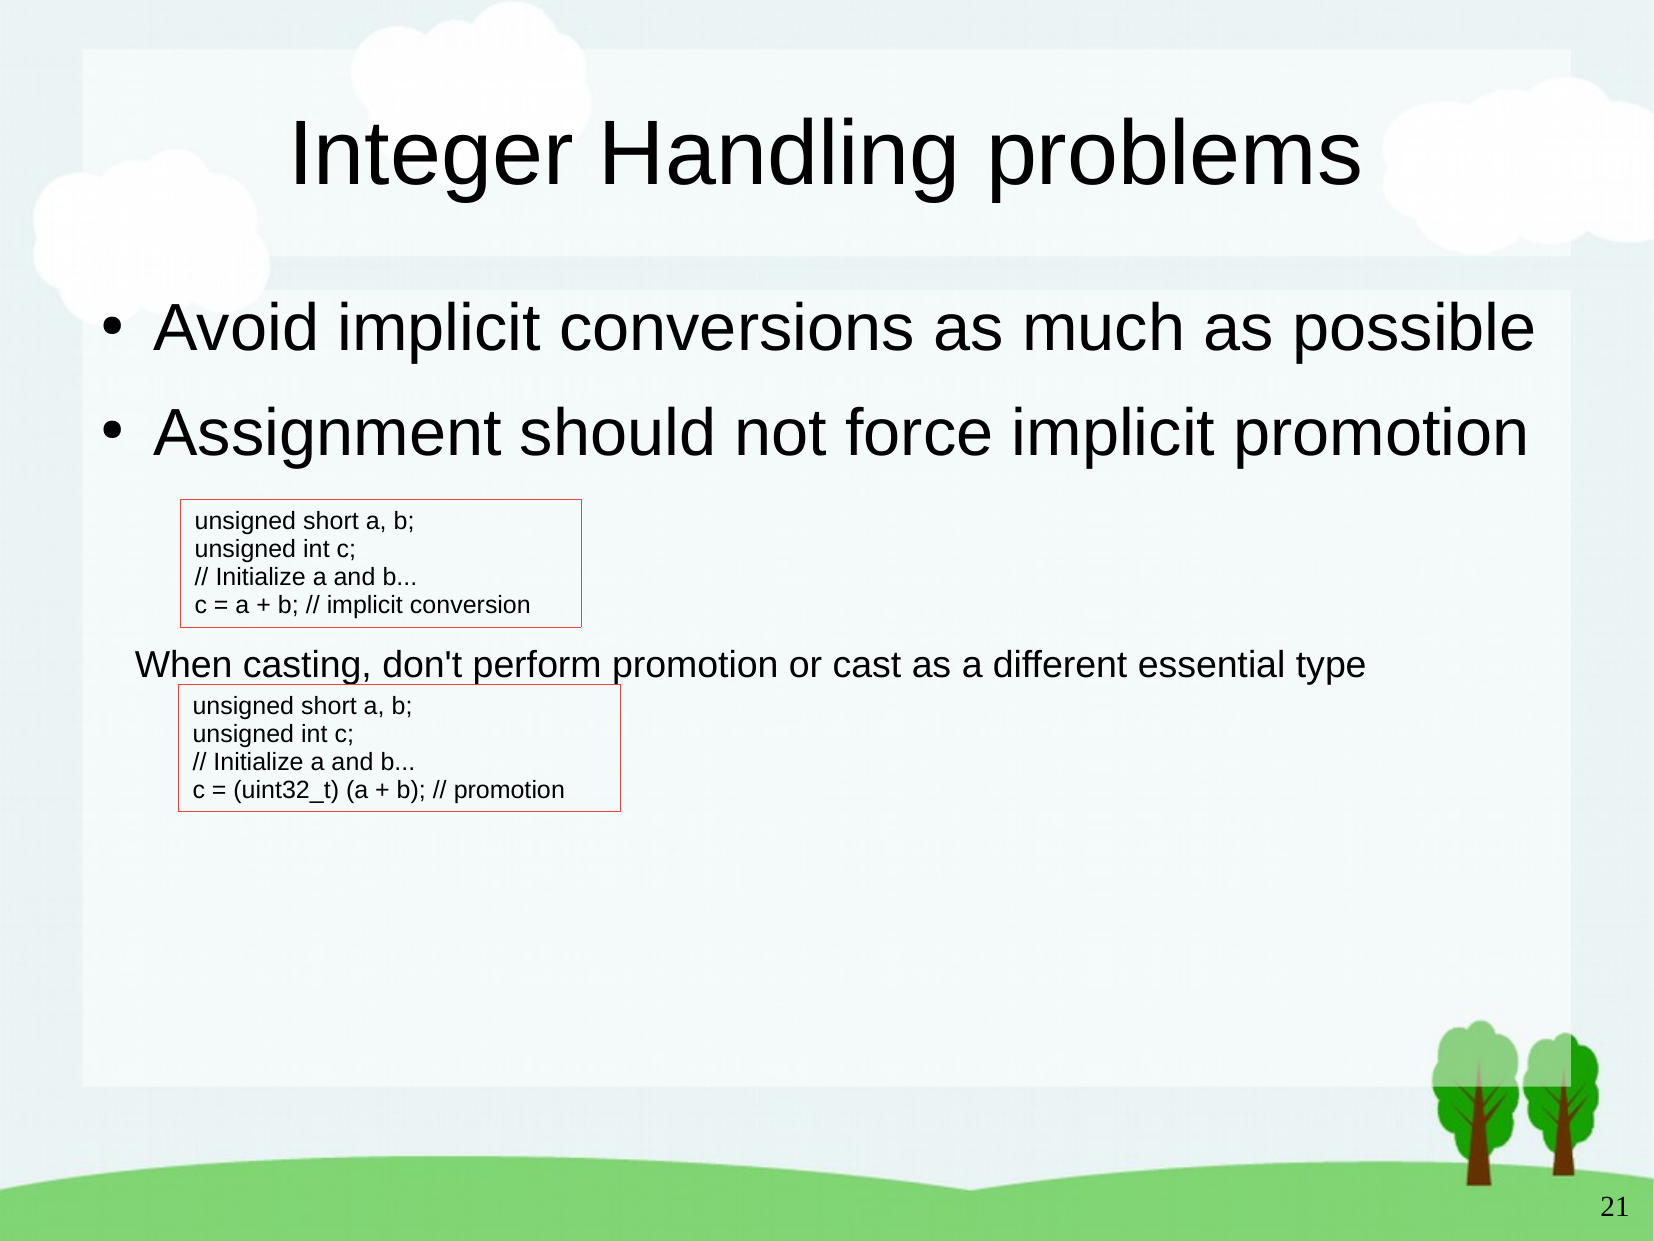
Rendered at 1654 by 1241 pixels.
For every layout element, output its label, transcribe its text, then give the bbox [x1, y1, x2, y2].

title Integer Handling problems [82, 49, 1571, 257]
text_box When casting, don't perform promotion or cast as a different essential type [120, 636, 1383, 694]
picture [0, 0, 1654, 1241]
table_header unsigned short a, b; unsigned int c; // Initialize a and b... c = a + b; // implicit conversion [181, 500, 581, 627]
table_header unsigned short a, b; unsigned int c; // Initialize a and b... c = (uint32_t) (a + b); // promotion [179, 685, 620, 811]
list Avoid implicit conversions as much as possible Assignment should not force implicit promotion [82, 290, 1571, 1087]
